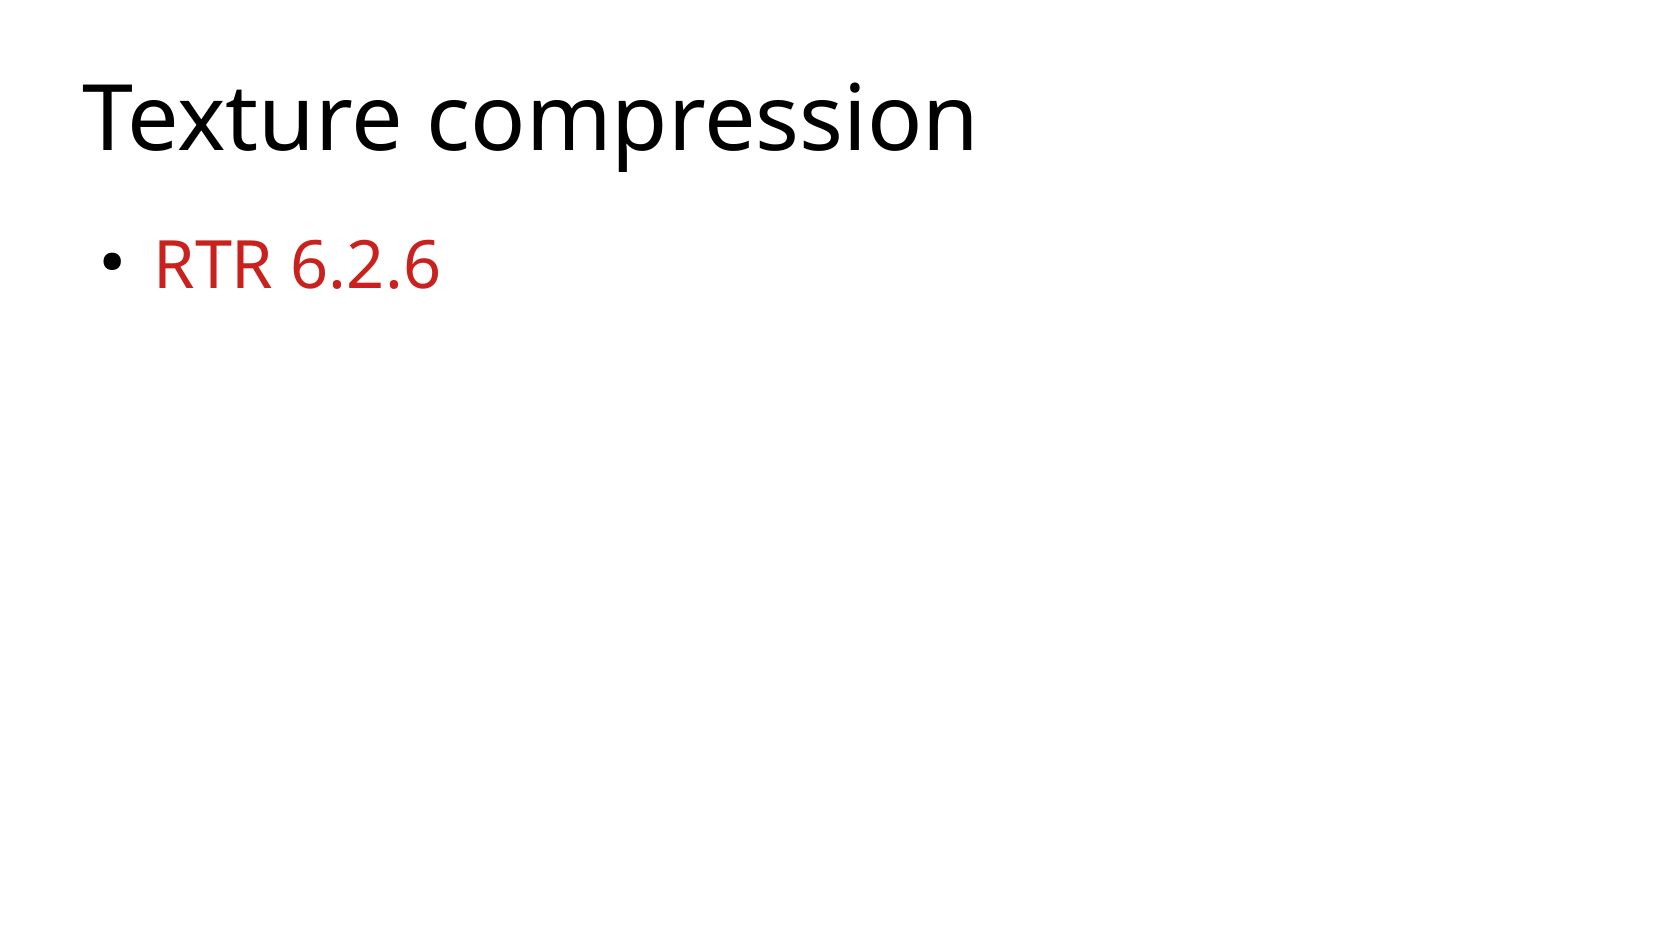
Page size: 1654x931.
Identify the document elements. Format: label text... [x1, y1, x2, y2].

list RTR 6.2.6 [82, 217, 1571, 758]
title Texture compression [82, 37, 1571, 193]
